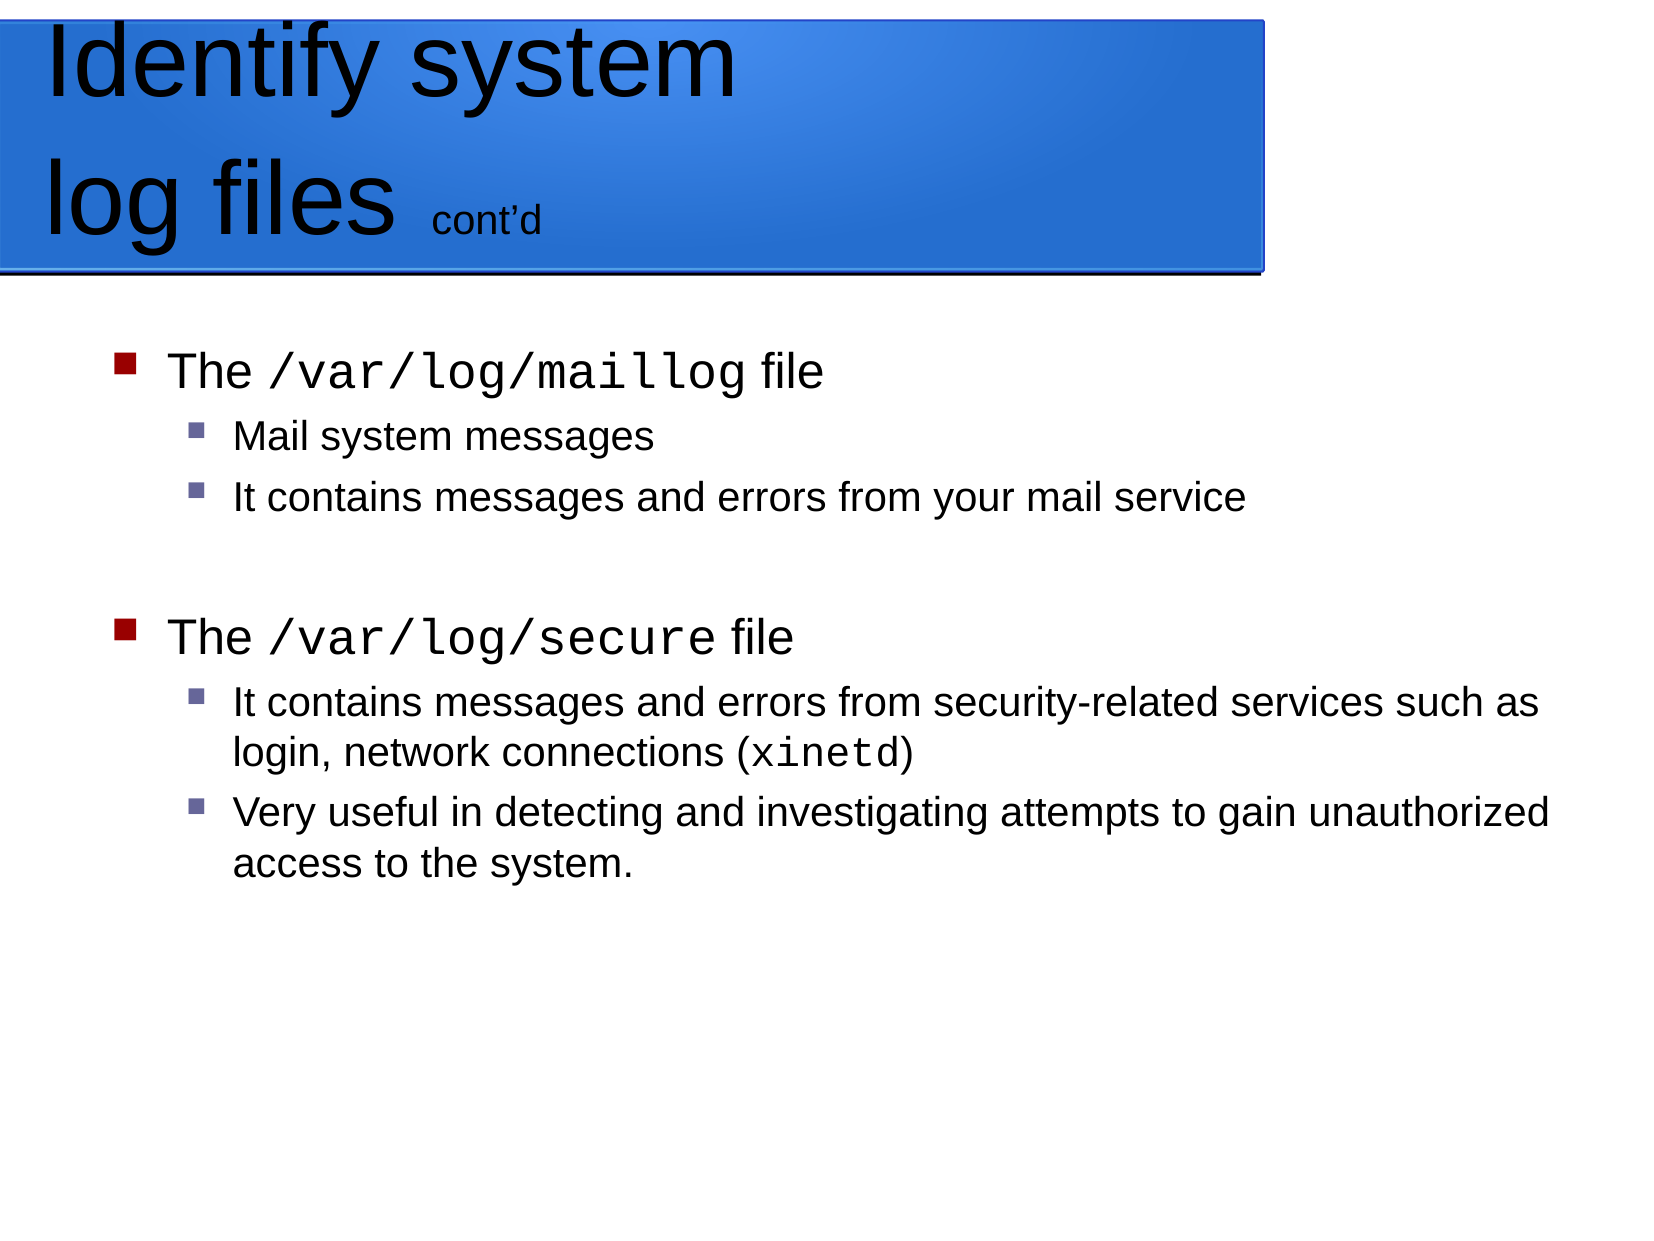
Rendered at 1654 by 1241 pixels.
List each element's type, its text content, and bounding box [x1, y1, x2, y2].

title Identify system log files cont’d [30, 0, 1505, 192]
list The /var/log/maillog file Mail system messages It contains messages and errors from your mail service The /var/log/secure file It contains messages and errors from security-related services such as login, network connections (xinetd) Very useful in detecting and investigating attempts to gain unauthorized access to the system. [96, 330, 1571, 1061]
